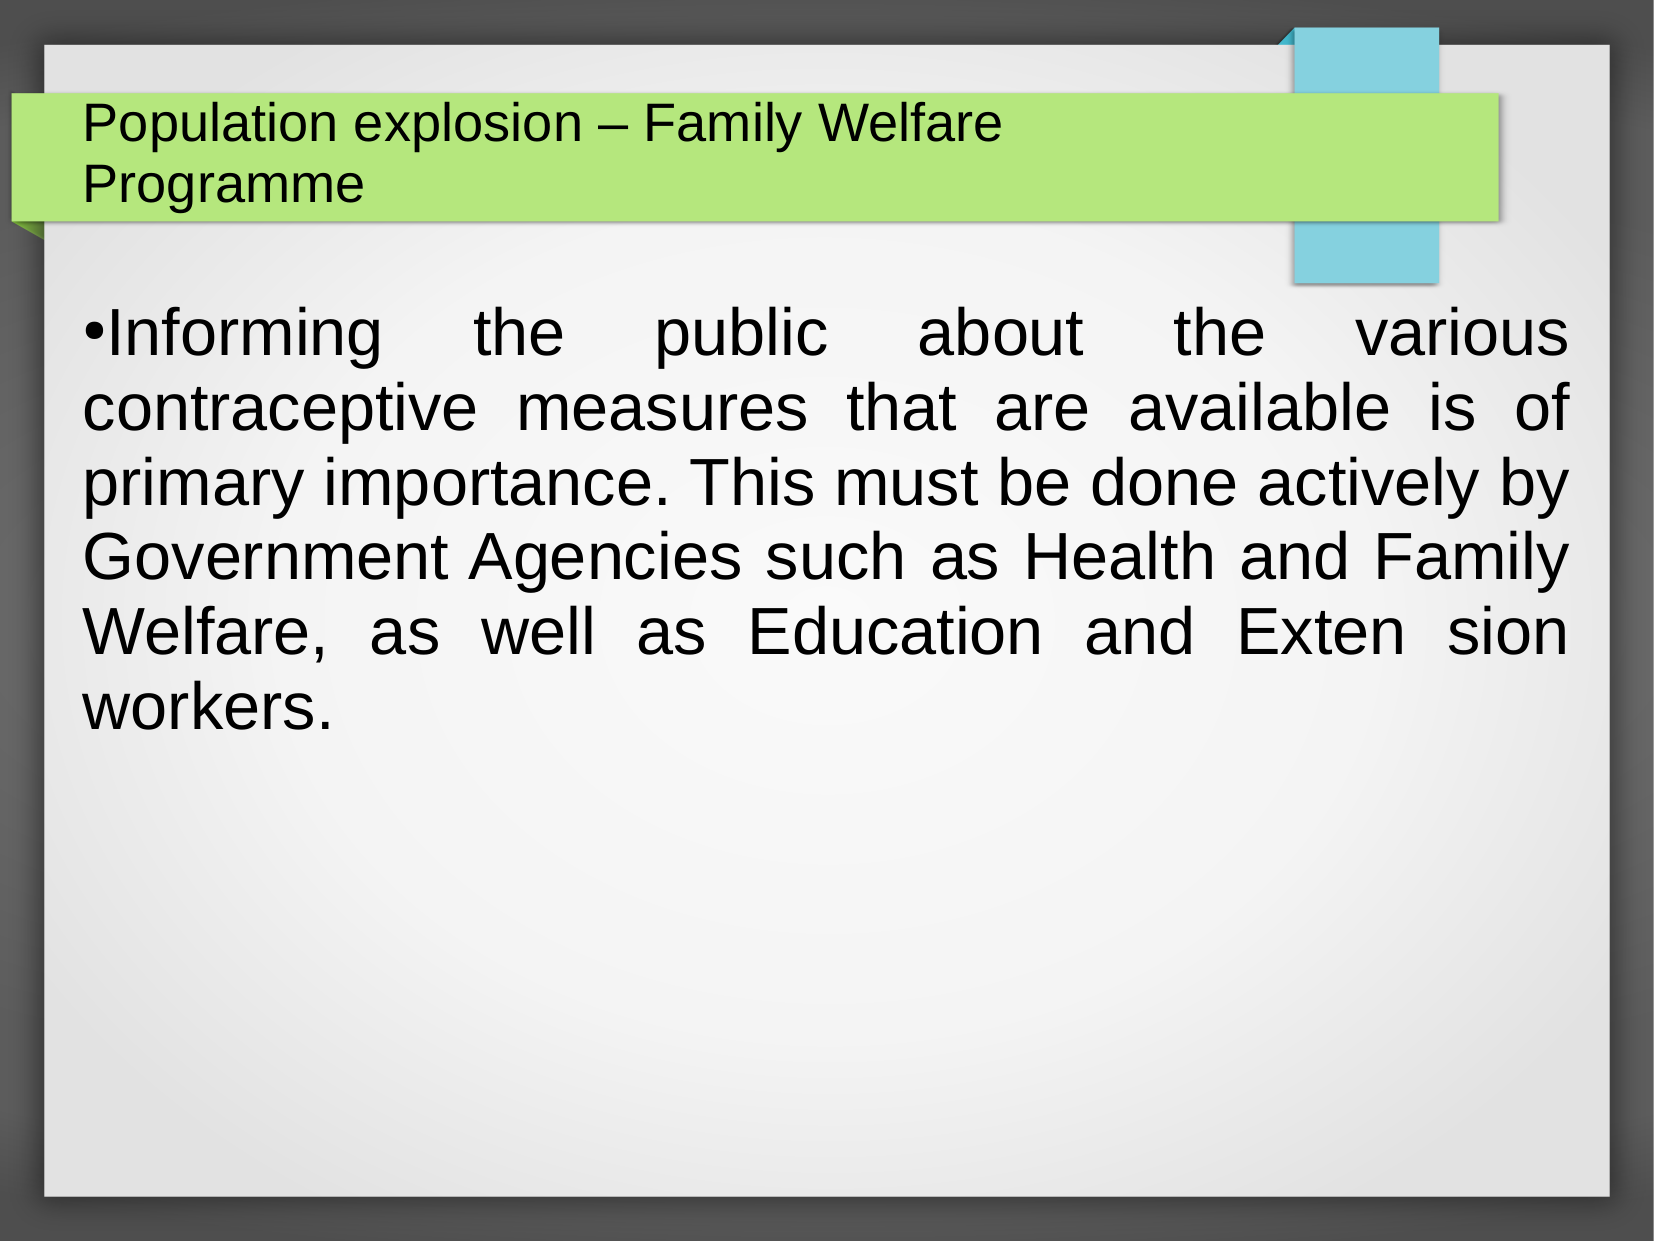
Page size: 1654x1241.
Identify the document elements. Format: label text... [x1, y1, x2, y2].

subtitle Informing the public about the various contraceptive measures that are available is of primary importance. This must be done actively by Government Agencies such as Health and Family Welfare, as well as Education and Exten sion workers. [82, 295, 1571, 1146]
title Population explosion – Family Welfare Programme [82, 92, 1264, 214]
picture [0, 0, 1654, 1241]
